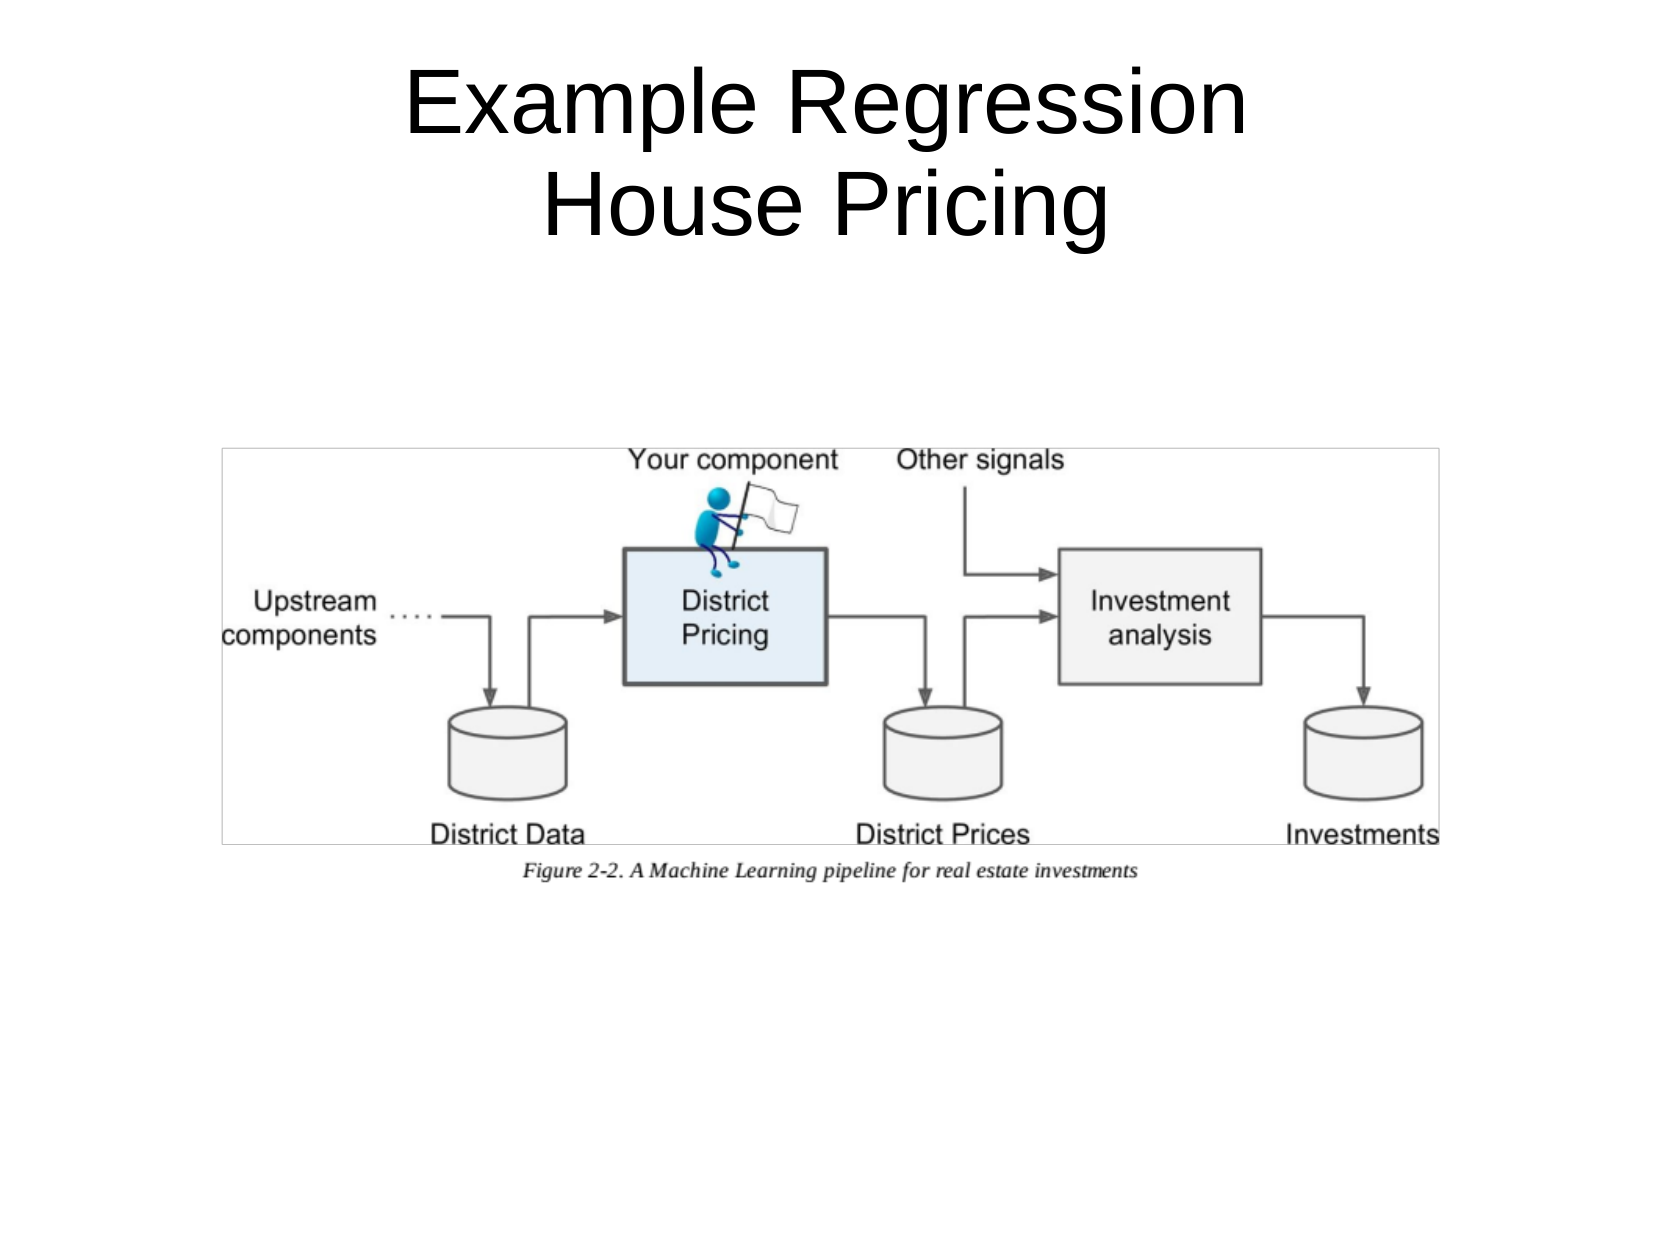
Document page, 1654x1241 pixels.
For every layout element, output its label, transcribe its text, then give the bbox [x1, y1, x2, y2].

picture [213, 403, 1444, 920]
title Example Regression House Pricing [82, 49, 1571, 257]
